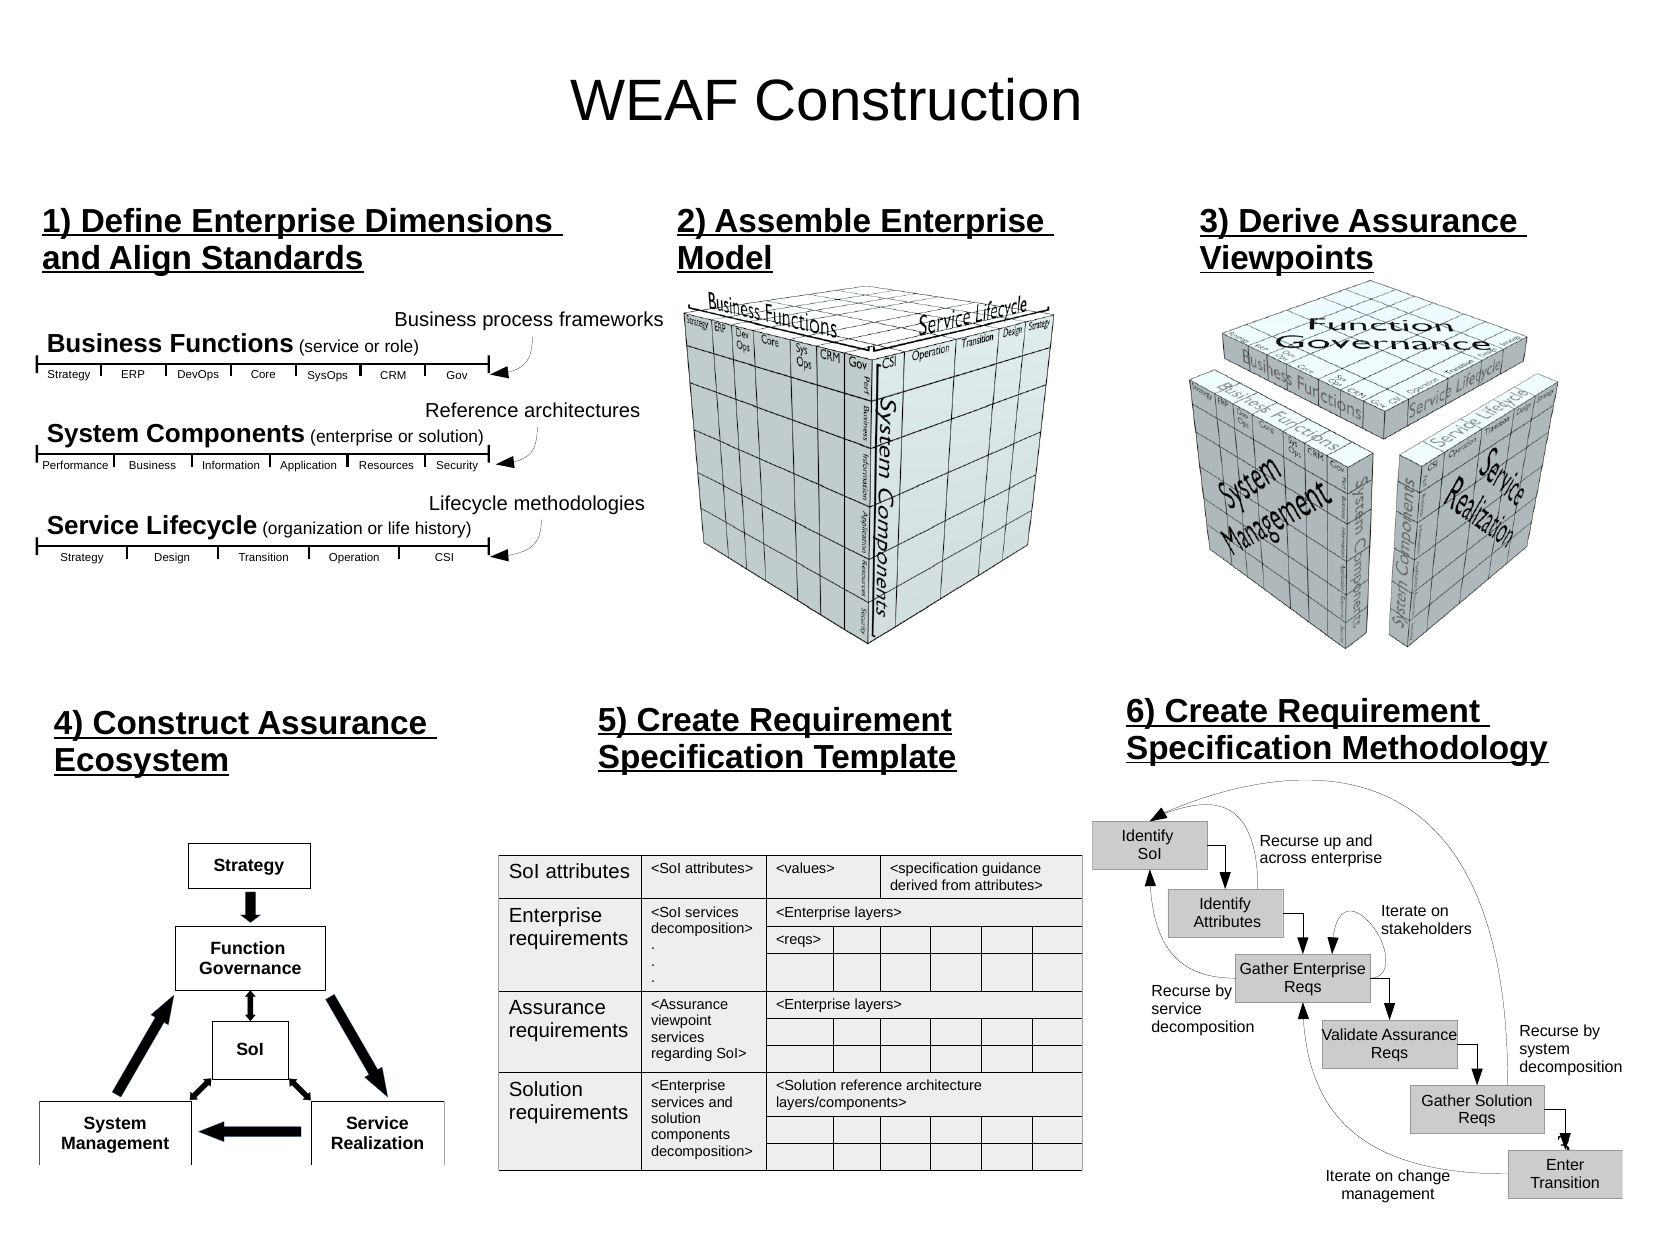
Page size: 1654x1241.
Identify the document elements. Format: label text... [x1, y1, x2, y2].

picture [498, 855, 1083, 1171]
title WEAF Construction [82, 49, 1571, 151]
text_box 6) Create Requirement Specification Methodology [1111, 685, 1575, 780]
picture [1092, 780, 1623, 1203]
text_box 1) Define Enterprise Dimensions and Align Standards [27, 195, 580, 321]
text_box 5) Create Requirement Specification Template [583, 694, 975, 798]
text_box 4) Construct Assurance Ecosystem [39, 697, 456, 787]
picture [39, 843, 445, 1165]
text_box 3) Derive Assurance Viewpoints [1184, 195, 1545, 285]
text_box 2) Assemble Enterprise Model [662, 195, 1077, 284]
picture [1185, 277, 1561, 651]
picture [35, 284, 1063, 647]
